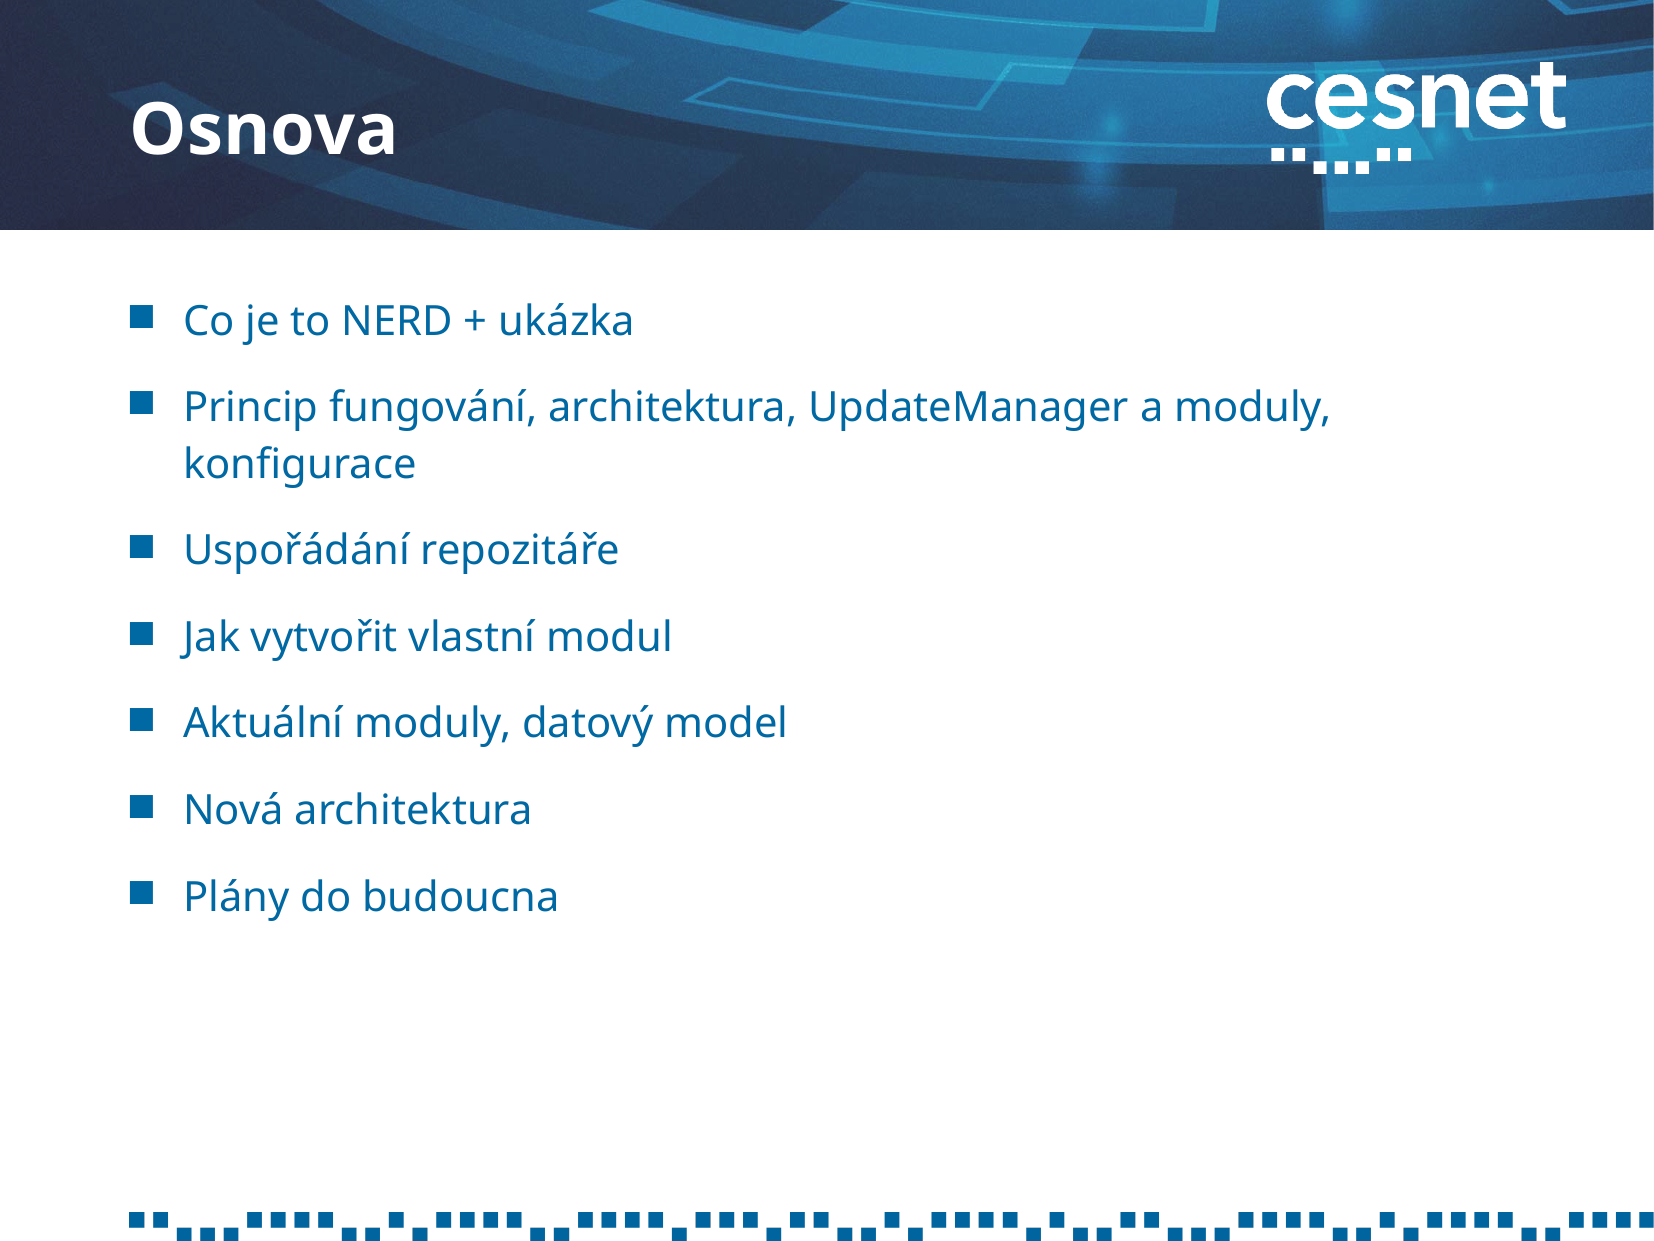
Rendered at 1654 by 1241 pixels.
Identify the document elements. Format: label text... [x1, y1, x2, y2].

picture [1266, 62, 1567, 174]
picture [129, 1212, 1654, 1241]
list Co je to NERD + ukázka Princip fungování, architektura, UpdateManager a moduly, konfigurace Uspořádání repozitáře Jak vytvořit vlastní modul Aktuální moduly, datový model Nová architektura Plány do budoucna [129, 290, 1571, 1123]
title Osnova [129, 15, 1229, 223]
